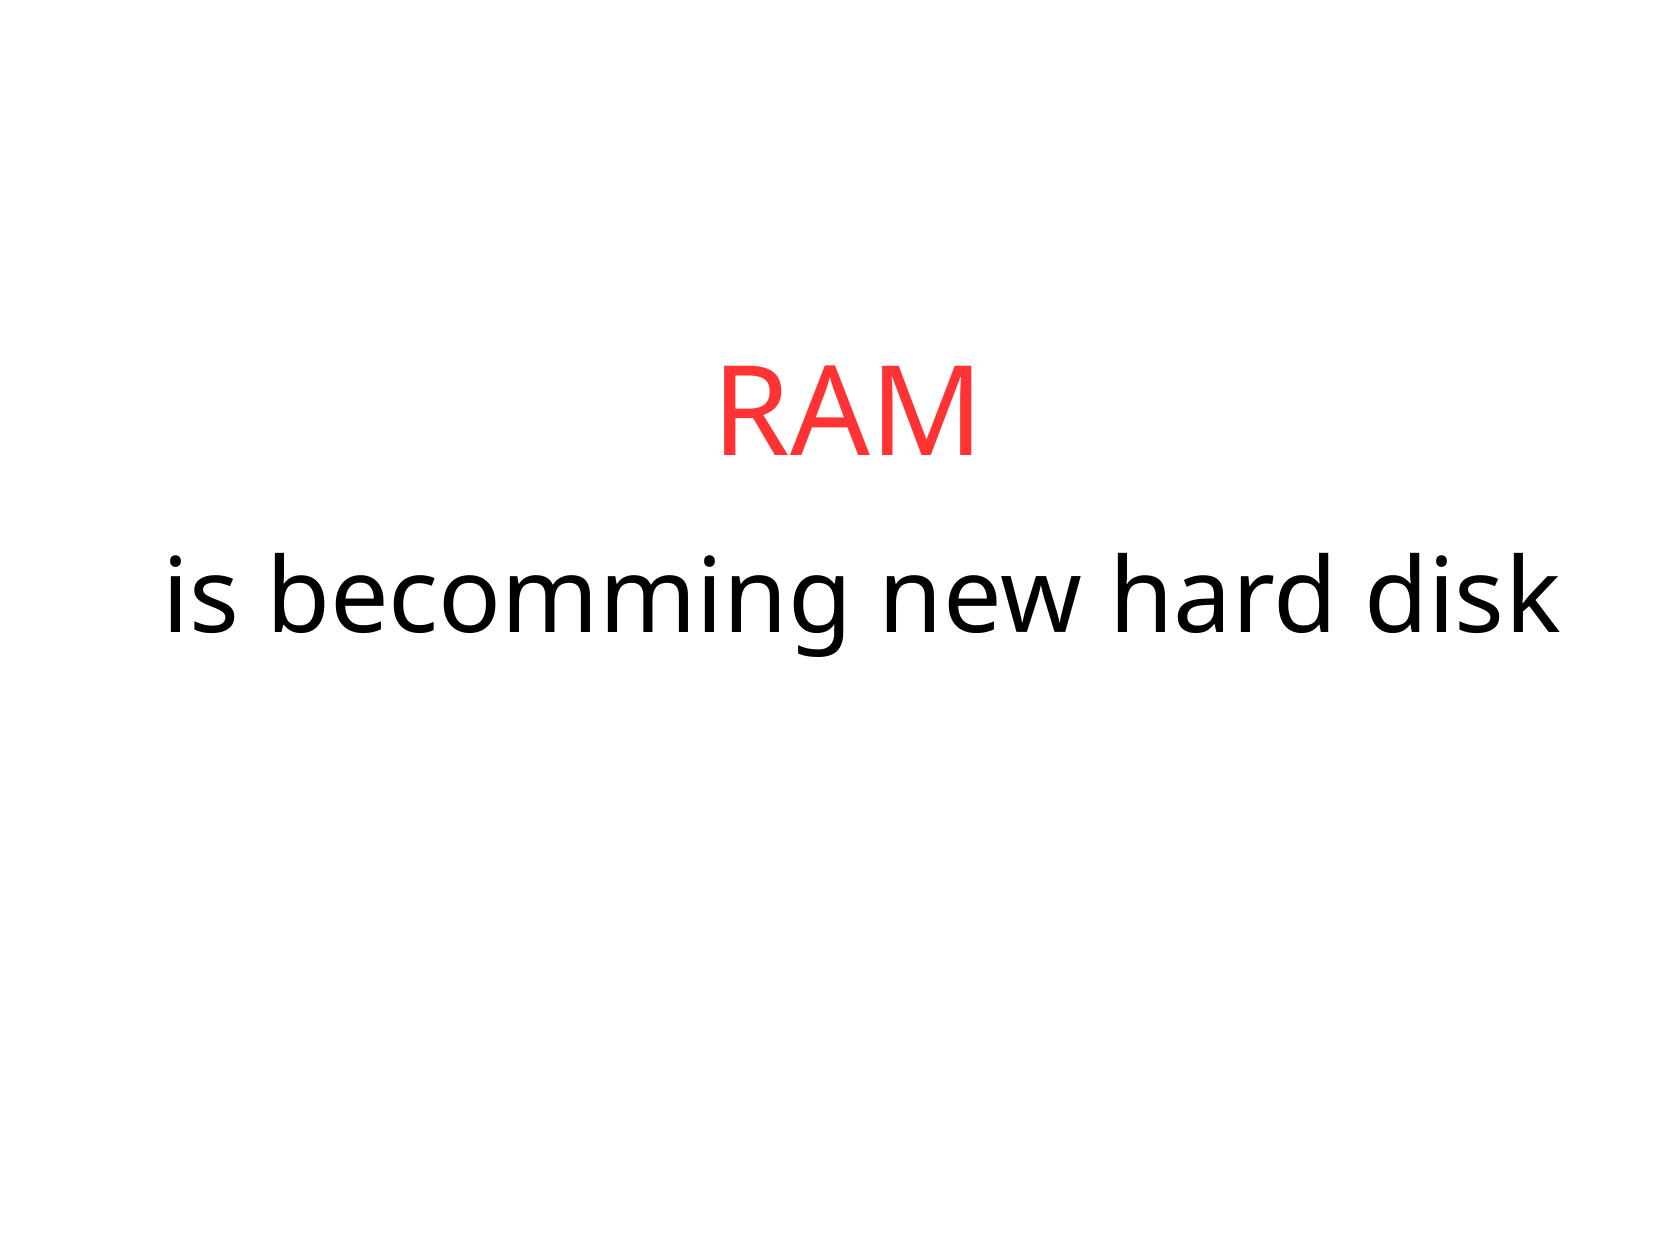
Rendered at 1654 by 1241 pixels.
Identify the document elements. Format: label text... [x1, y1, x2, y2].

list RAM is becomming new hard disk [82, 150, 1571, 1141]
